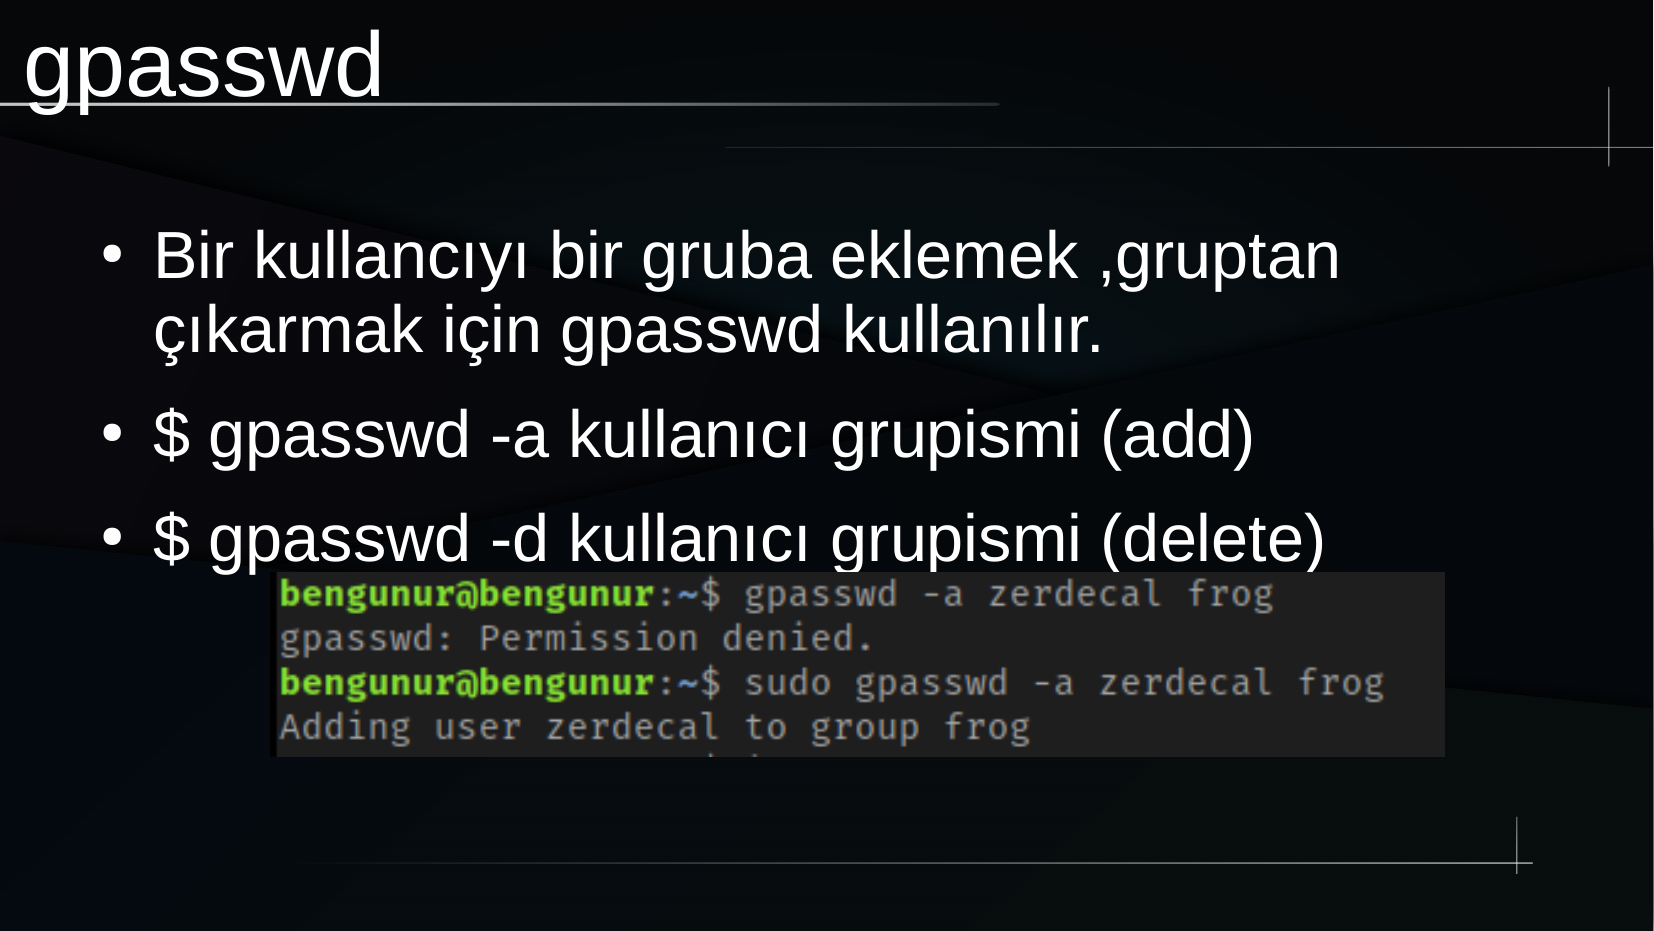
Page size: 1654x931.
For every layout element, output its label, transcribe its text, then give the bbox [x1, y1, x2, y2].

title gpasswd [23, 11, 1589, 119]
list Bir kullancıyı bir gruba eklemek ,gruptan çıkarmak için gpasswd kullanılır. $ gpasswd -a kullanıcı grupismi (add) $ gpasswd -d kullanıcı grupismi (delete) [82, 217, 1571, 758]
picture [0, 0, 1654, 931]
